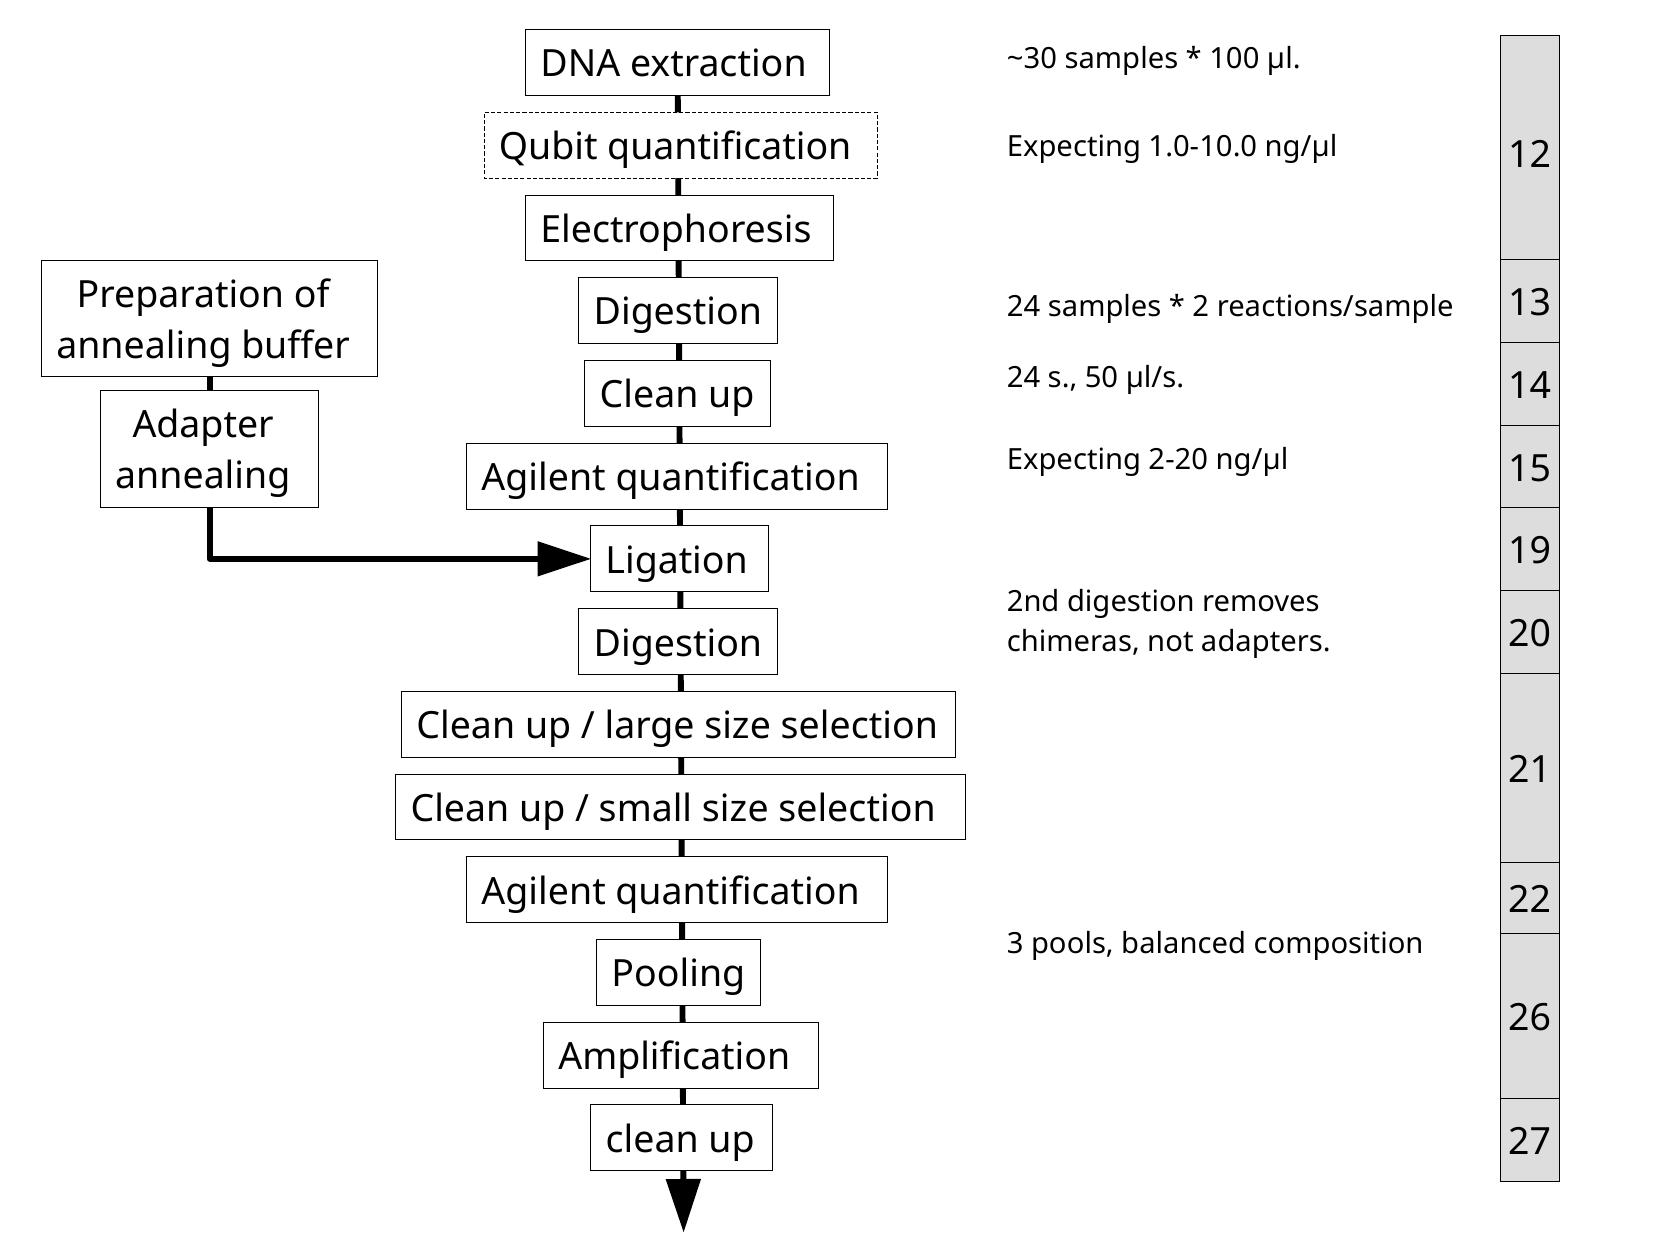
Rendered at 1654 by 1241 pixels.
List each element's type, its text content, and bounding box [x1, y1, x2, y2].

text_box Ligation [590, 525, 769, 592]
text_box 24 s., 50 µl/s. [992, 348, 1194, 403]
text_box Digestion [578, 277, 777, 344]
text_box Preparation of annealing buffer [41, 260, 378, 377]
text_box Adapter annealing [100, 390, 319, 508]
text_box Agilent quantification [466, 856, 888, 923]
text_box 21 [1500, 673, 1560, 862]
text_box 15 [1500, 425, 1560, 507]
text_box 27 [1500, 1098, 1560, 1182]
text_box Electrophoresis [525, 195, 834, 261]
text_box 24 samples * 2 reactions/sample [992, 277, 1467, 333]
text_box 19 [1500, 507, 1560, 590]
text_box Clean up / small size selection [395, 774, 966, 840]
text_box Clean up / large size selection [401, 691, 956, 758]
text_box 20 [1500, 590, 1560, 673]
text_box 22 [1500, 862, 1560, 933]
text_box ~30 samples * 100 µl. [992, 29, 1312, 85]
text_box Qubit quantification [484, 112, 878, 179]
text_box 2nd digestion removes chimeras, not adapters. [992, 572, 1359, 668]
text_box DNA extraction [525, 29, 830, 96]
text_box Pooling [596, 939, 761, 1006]
text_box Digestion [578, 608, 777, 675]
text_box Agilent quantification [466, 443, 888, 510]
text_box Expecting 1.0-10.0 ng/µl [992, 118, 1349, 173]
text_box Clean up [584, 360, 771, 427]
text_box 14 [1500, 342, 1560, 425]
text_box 26 [1500, 933, 1560, 1098]
text_box Expecting 2-20 ng/µl [992, 431, 1303, 486]
text_box 13 [1500, 259, 1560, 342]
text_box 12 [1500, 35, 1560, 259]
text_box 3 pools, balanced composition [992, 915, 1453, 1010]
text_box clean up [590, 1104, 773, 1171]
text_box Amplification [543, 1022, 819, 1089]
